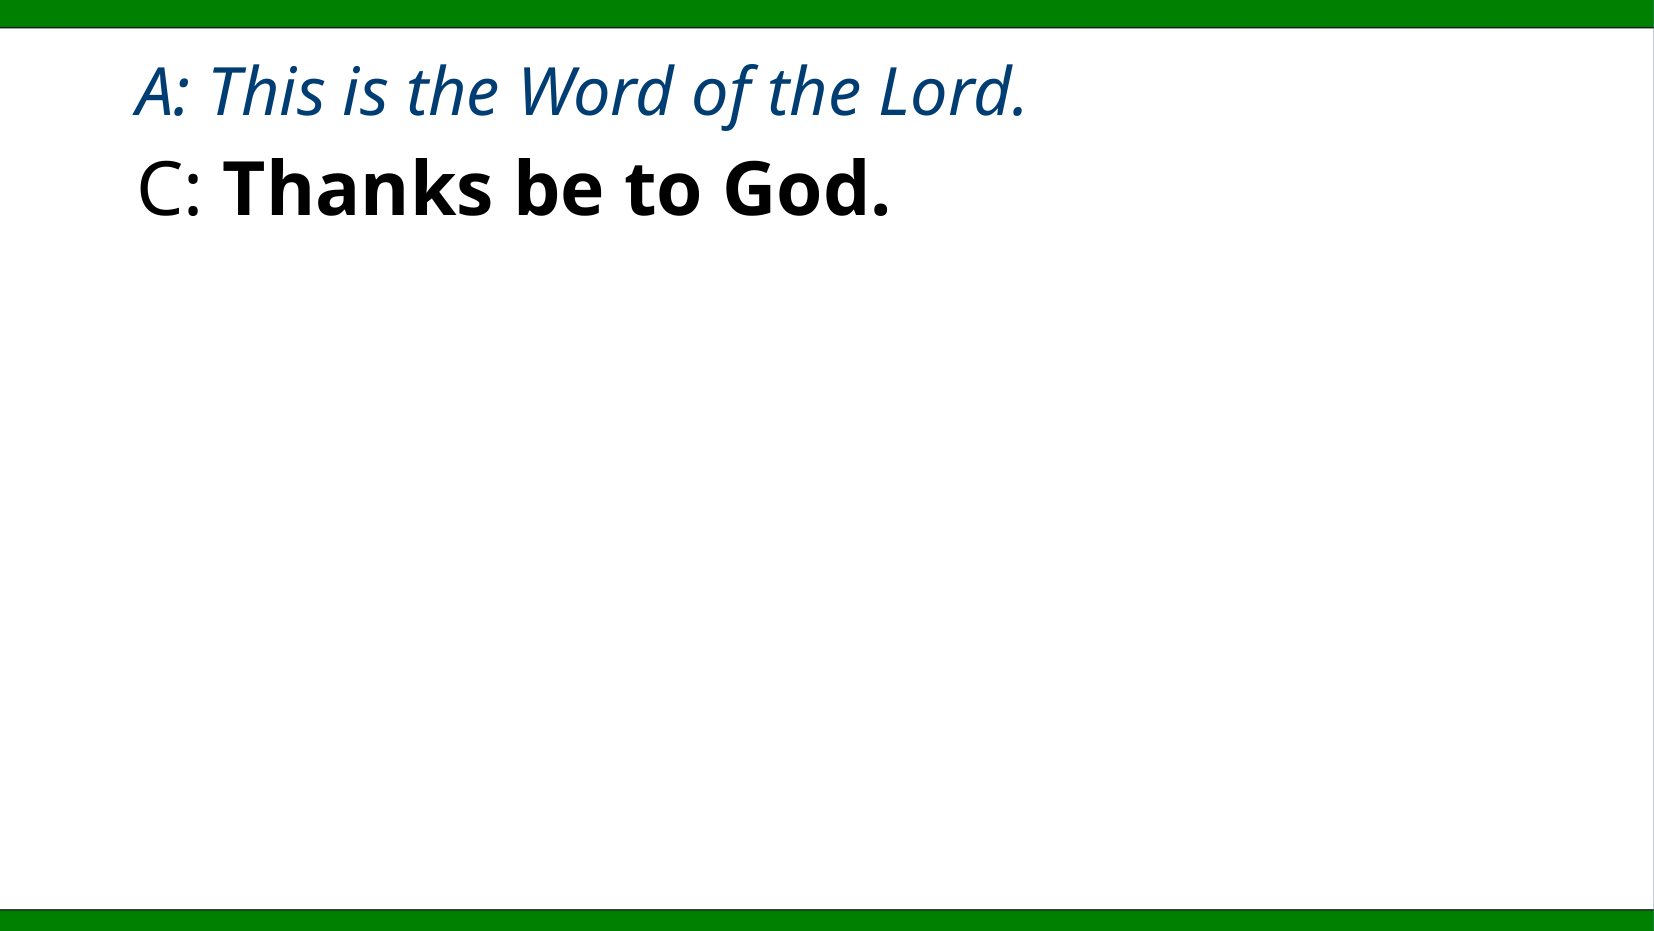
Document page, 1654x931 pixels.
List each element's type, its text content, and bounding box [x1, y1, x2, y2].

text_box A: This is the Word of the Lord. C: Thanks be to God. [121, 36, 1412, 241]
picture [0, 0, 1654, 931]
